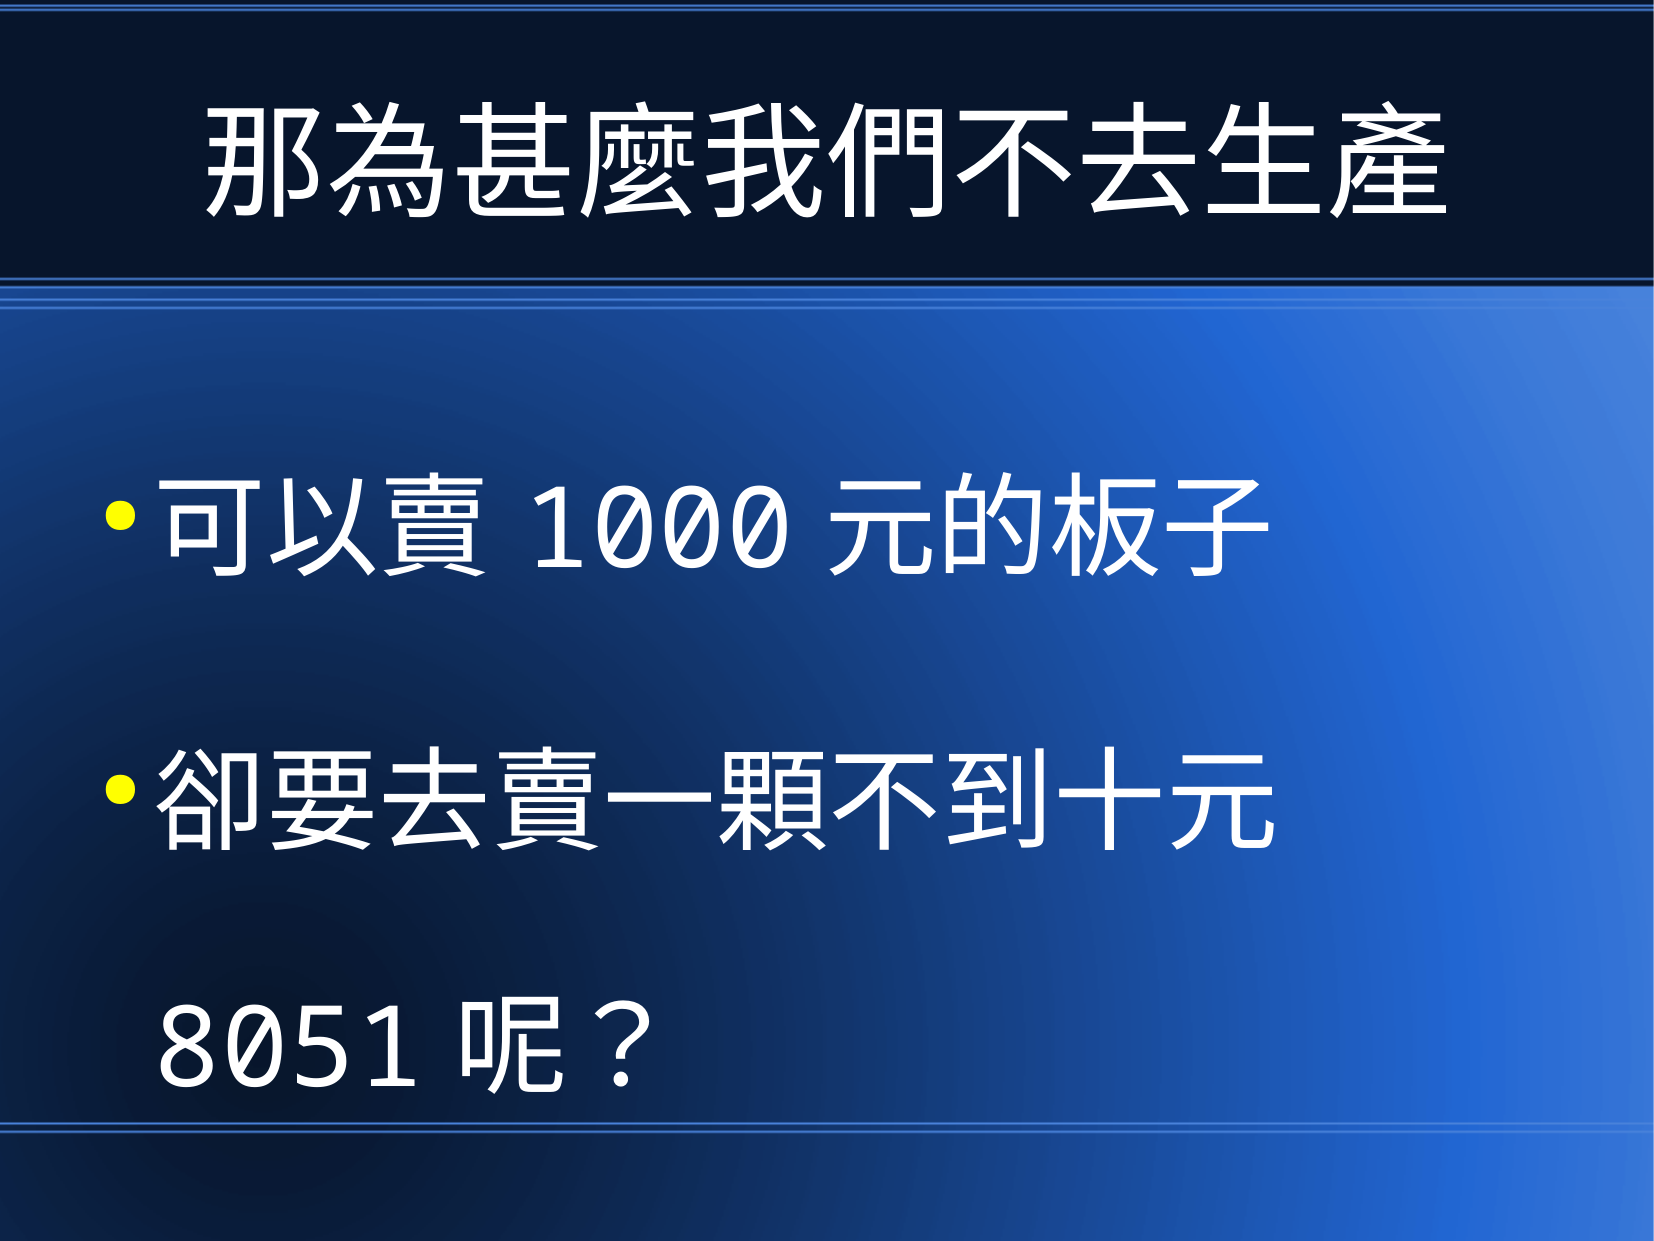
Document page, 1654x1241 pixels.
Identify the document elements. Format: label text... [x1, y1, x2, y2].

list 可以賣1000元的板子 卻要去賣一顆不到十元8051呢？ [82, 355, 1571, 1241]
title 那為甚麼我們不去生產 [82, 49, 1571, 257]
picture [0, 0, 1654, 1241]
